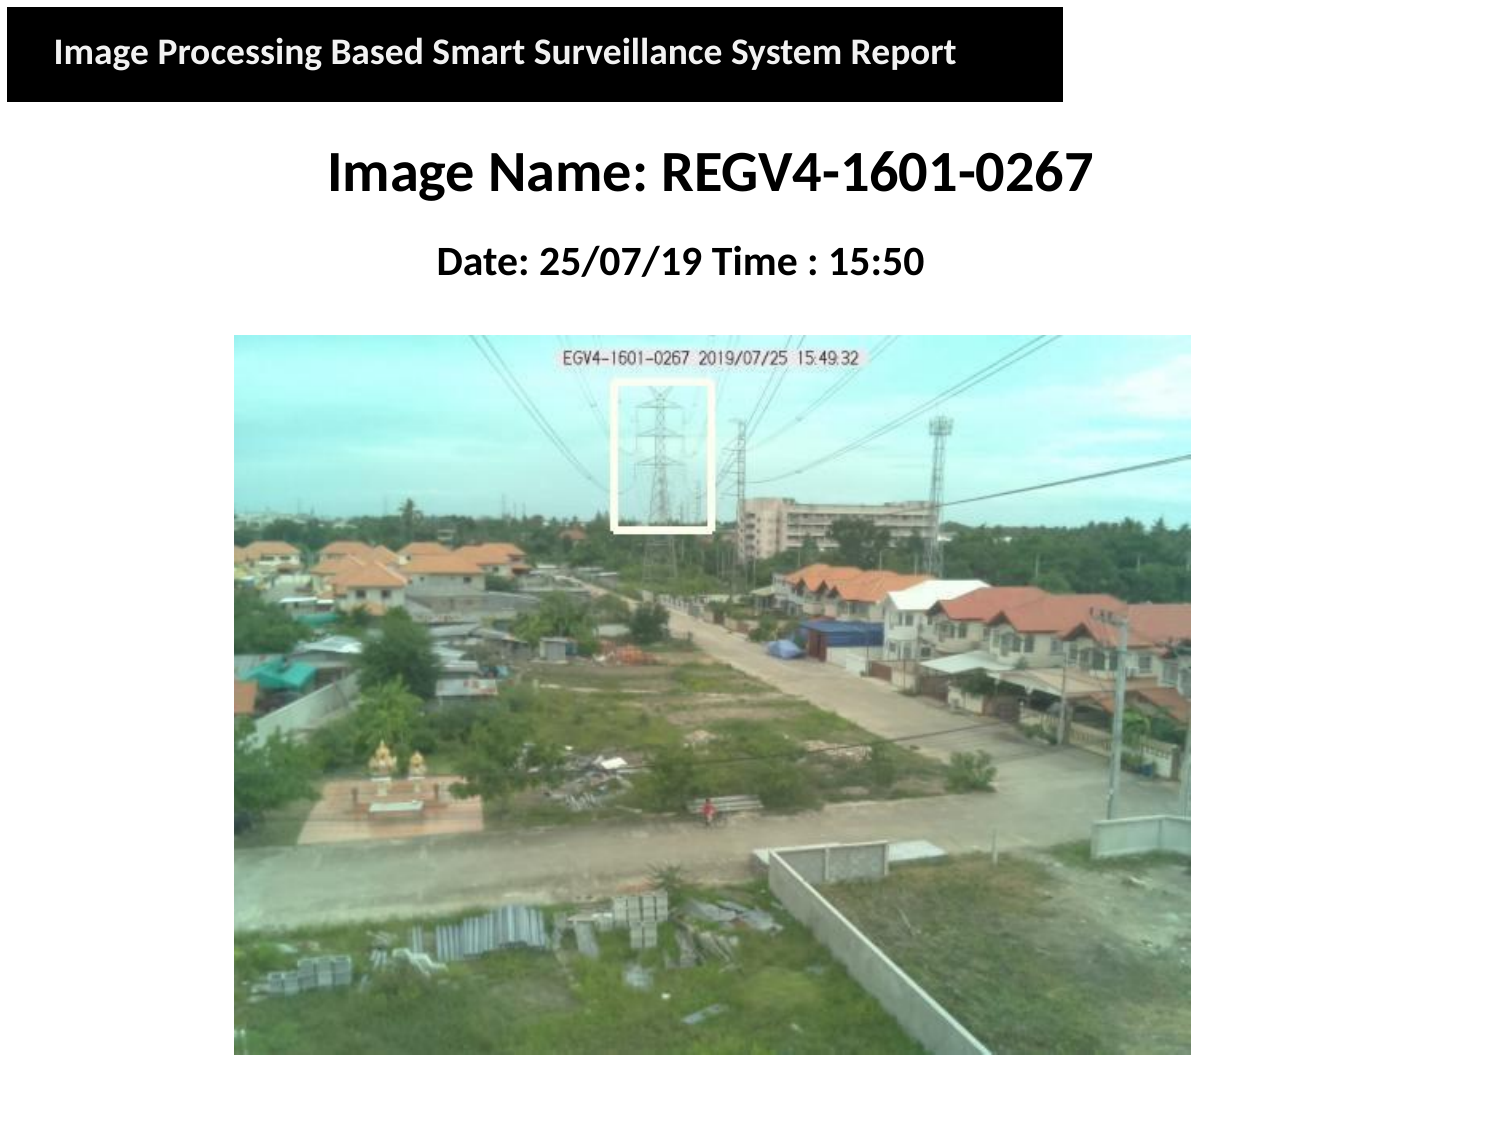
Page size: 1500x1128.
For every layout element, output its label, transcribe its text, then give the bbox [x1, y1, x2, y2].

text_box Image Processing Based Smart Surveillance System Report [39, 23, 977, 180]
text_box Image Name: REGV4-1601-0267 [312, 140, 1251, 335]
text_box Date: 25/07/19 Time : 15:50 [421, 234, 1360, 547]
picture [234, 335, 1191, 1055]
picture [7, 7, 1063, 102]
